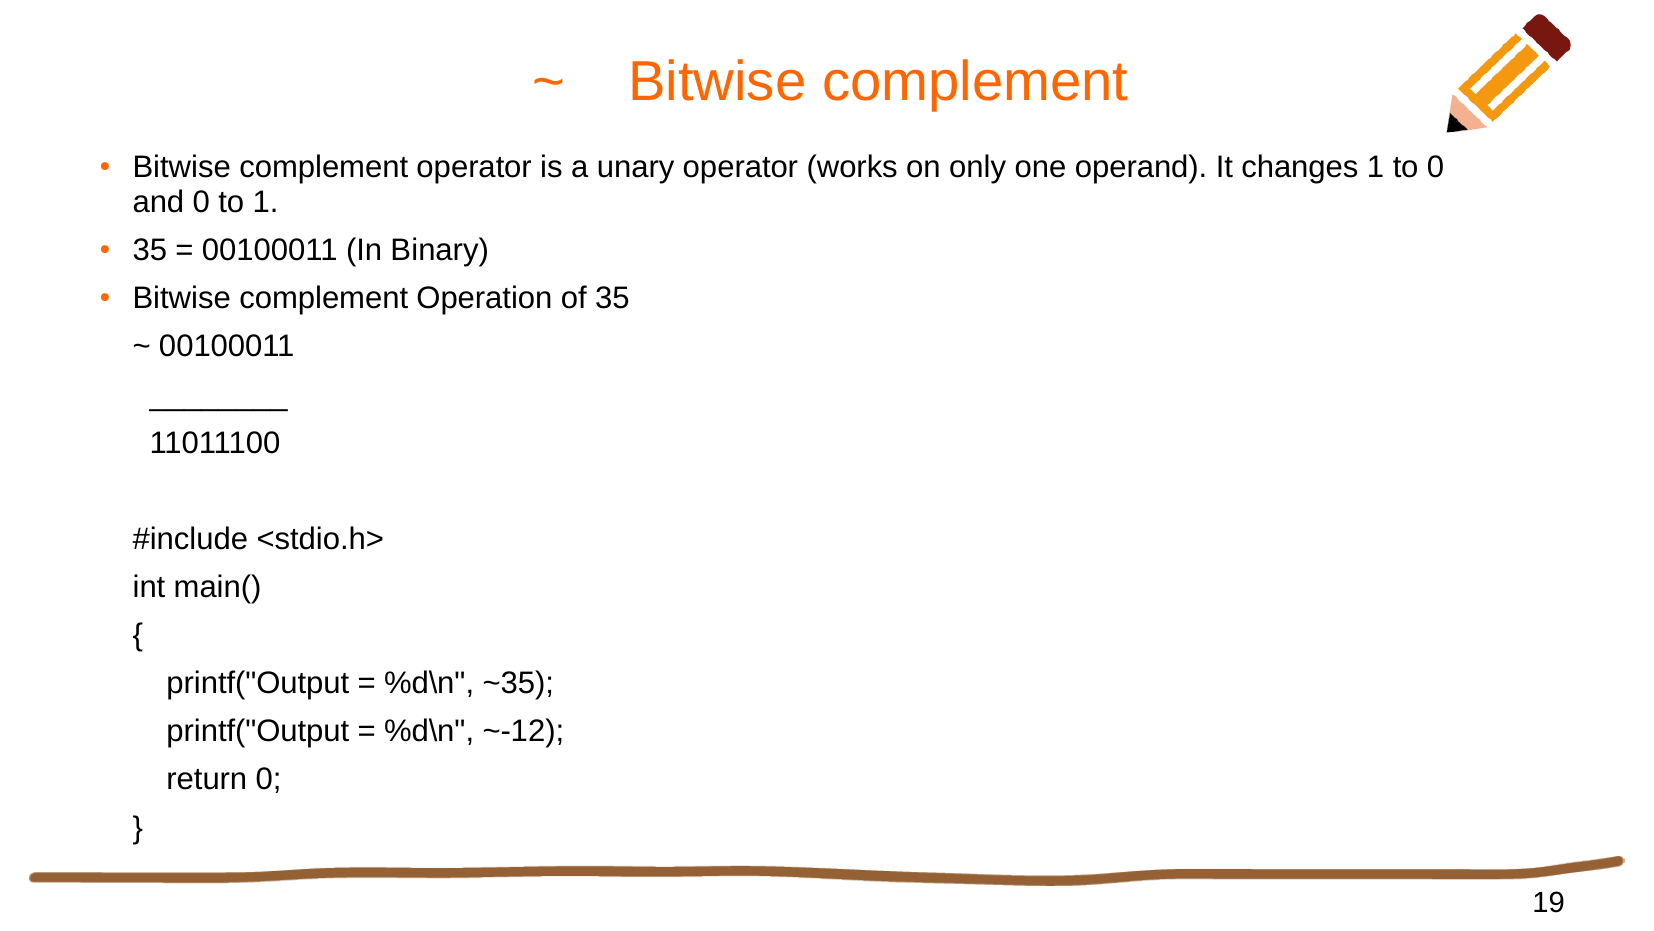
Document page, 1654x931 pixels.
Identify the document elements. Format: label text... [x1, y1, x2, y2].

picture [1446, 14, 1571, 133]
list Bitwise complement operator is a unary operator (works on only one operand). It changes 1 to 0 and 0 to 1. 35 = 00100011 (In Binary) Bitwise complement Operation of 35 ~ 00100011 ________ 11011100 #include <stdio.h> int main() { printf("Output = %d\n", ~35); printf("Output = %d\n", ~-12); return 0; } [88, 150, 1501, 857]
title ~ Bitwise complement [88, 29, 1447, 133]
picture [29, 856, 1625, 886]
